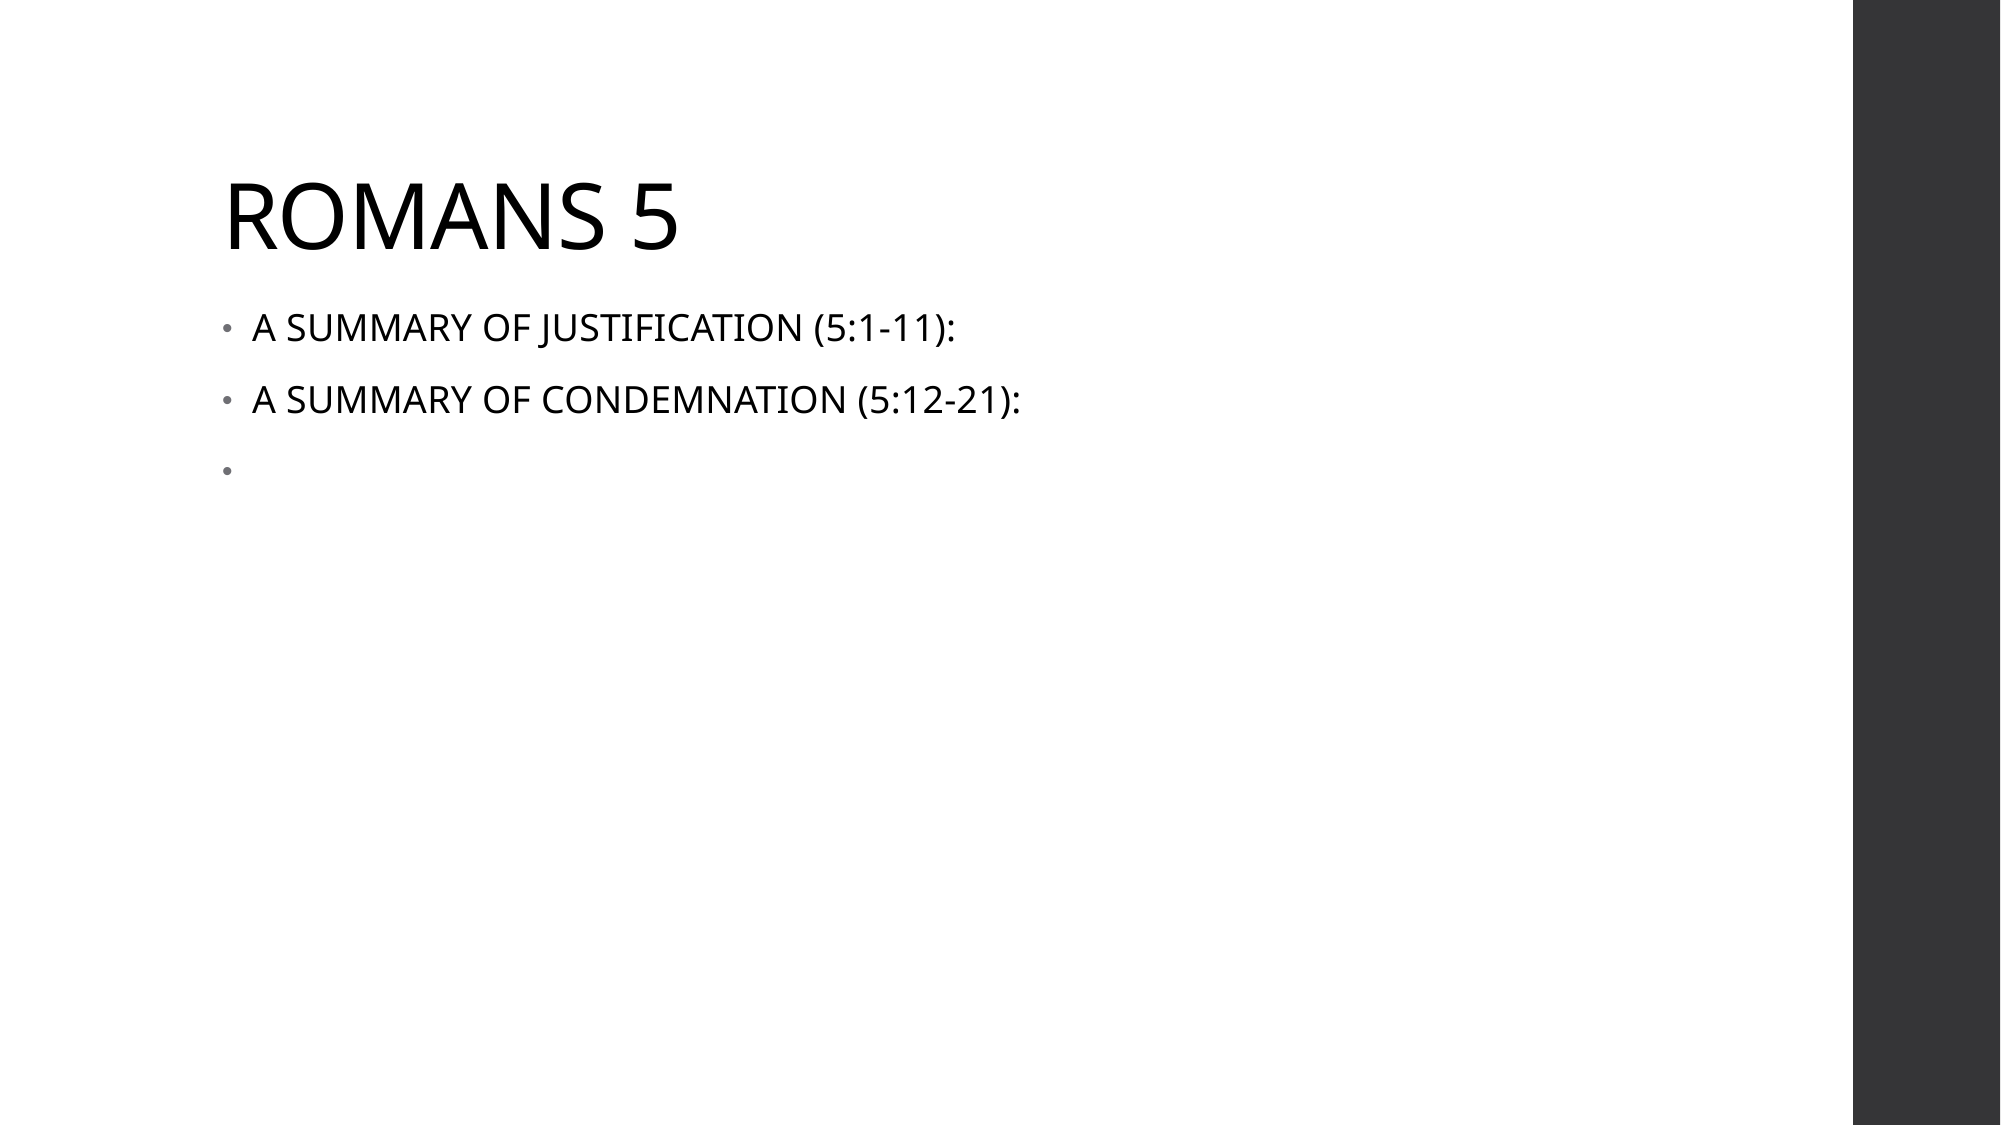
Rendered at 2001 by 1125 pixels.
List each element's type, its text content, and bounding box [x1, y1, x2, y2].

title ROMANS 5 [206, 60, 1797, 278]
list A SUMMARY OF JUSTIFICATION (5:1-11): A SUMMARY OF CONDEMNATION (5:12-21): [206, 299, 1617, 1014]
